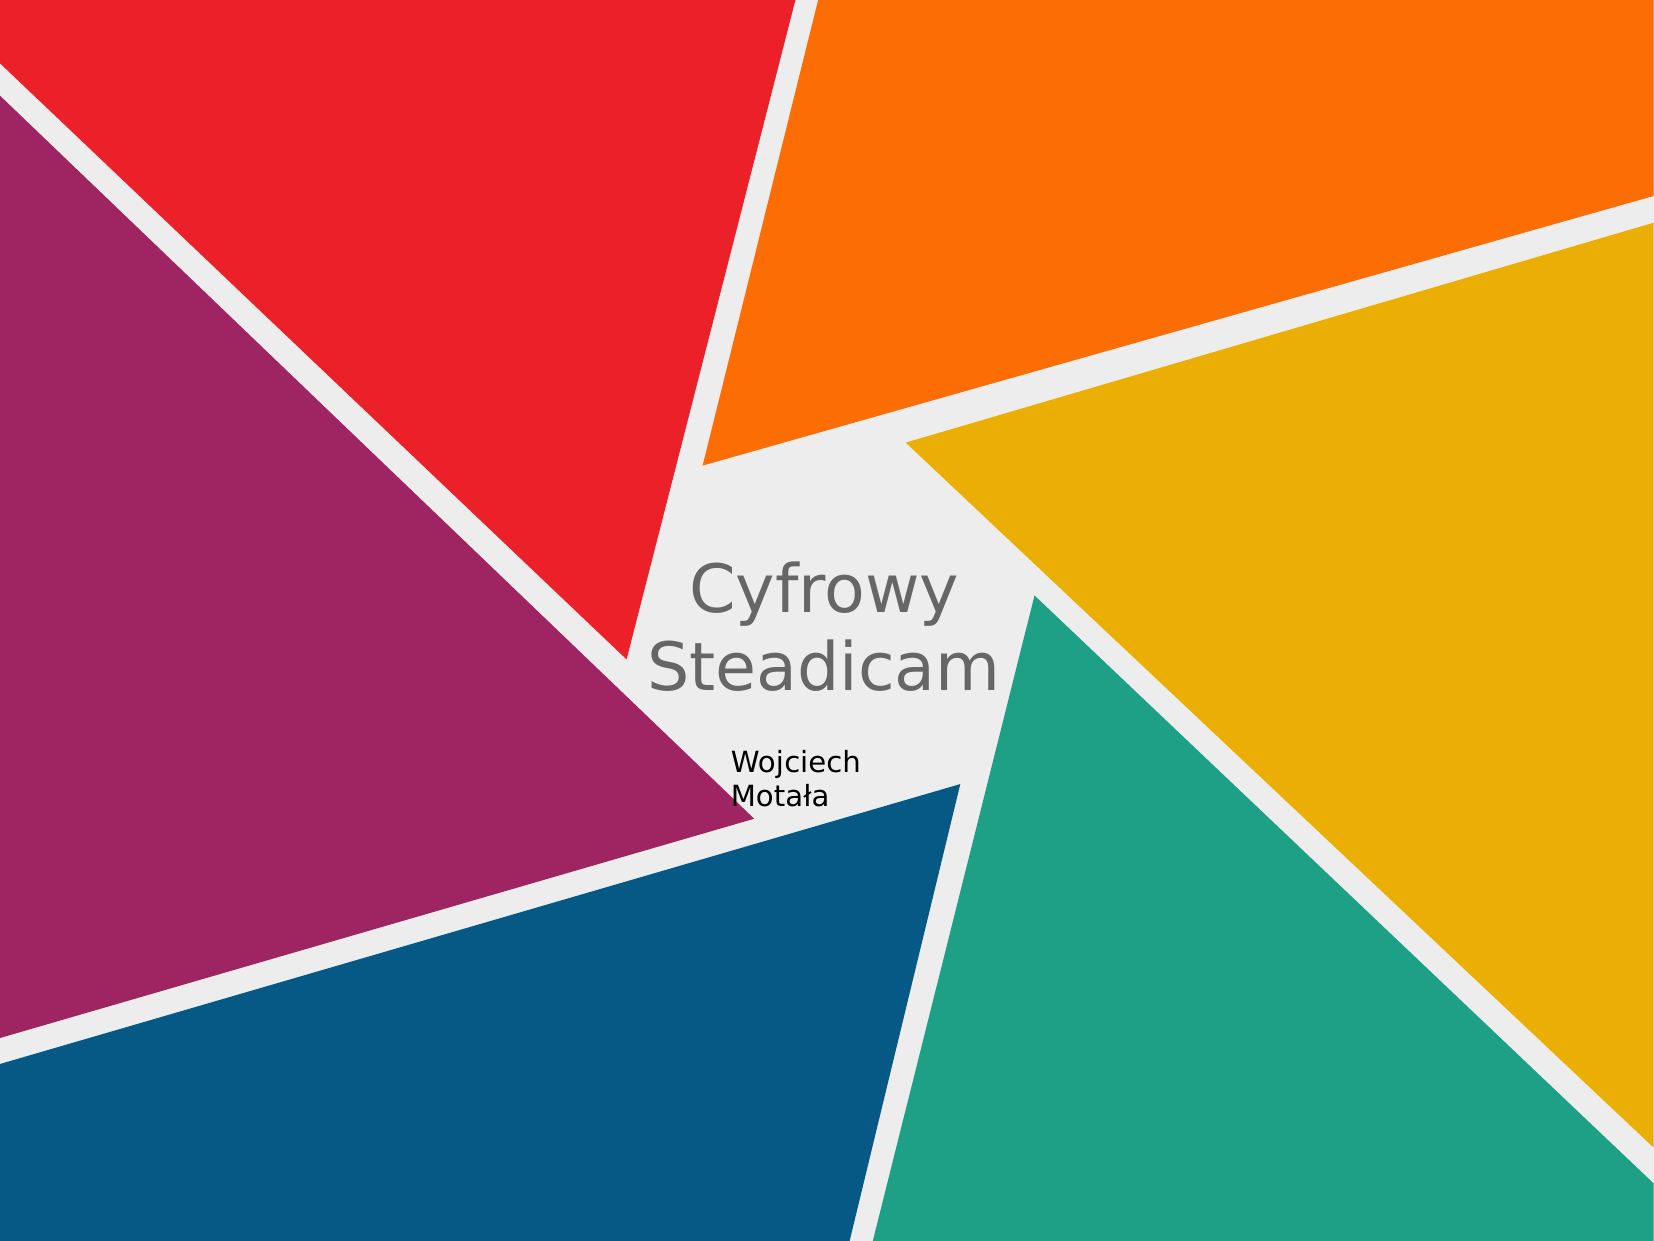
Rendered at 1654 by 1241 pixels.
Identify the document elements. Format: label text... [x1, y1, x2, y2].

subtitle Cyfrowy Steadicam [614, 512, 1035, 745]
text_box Wojciech Motała [716, 737, 934, 821]
